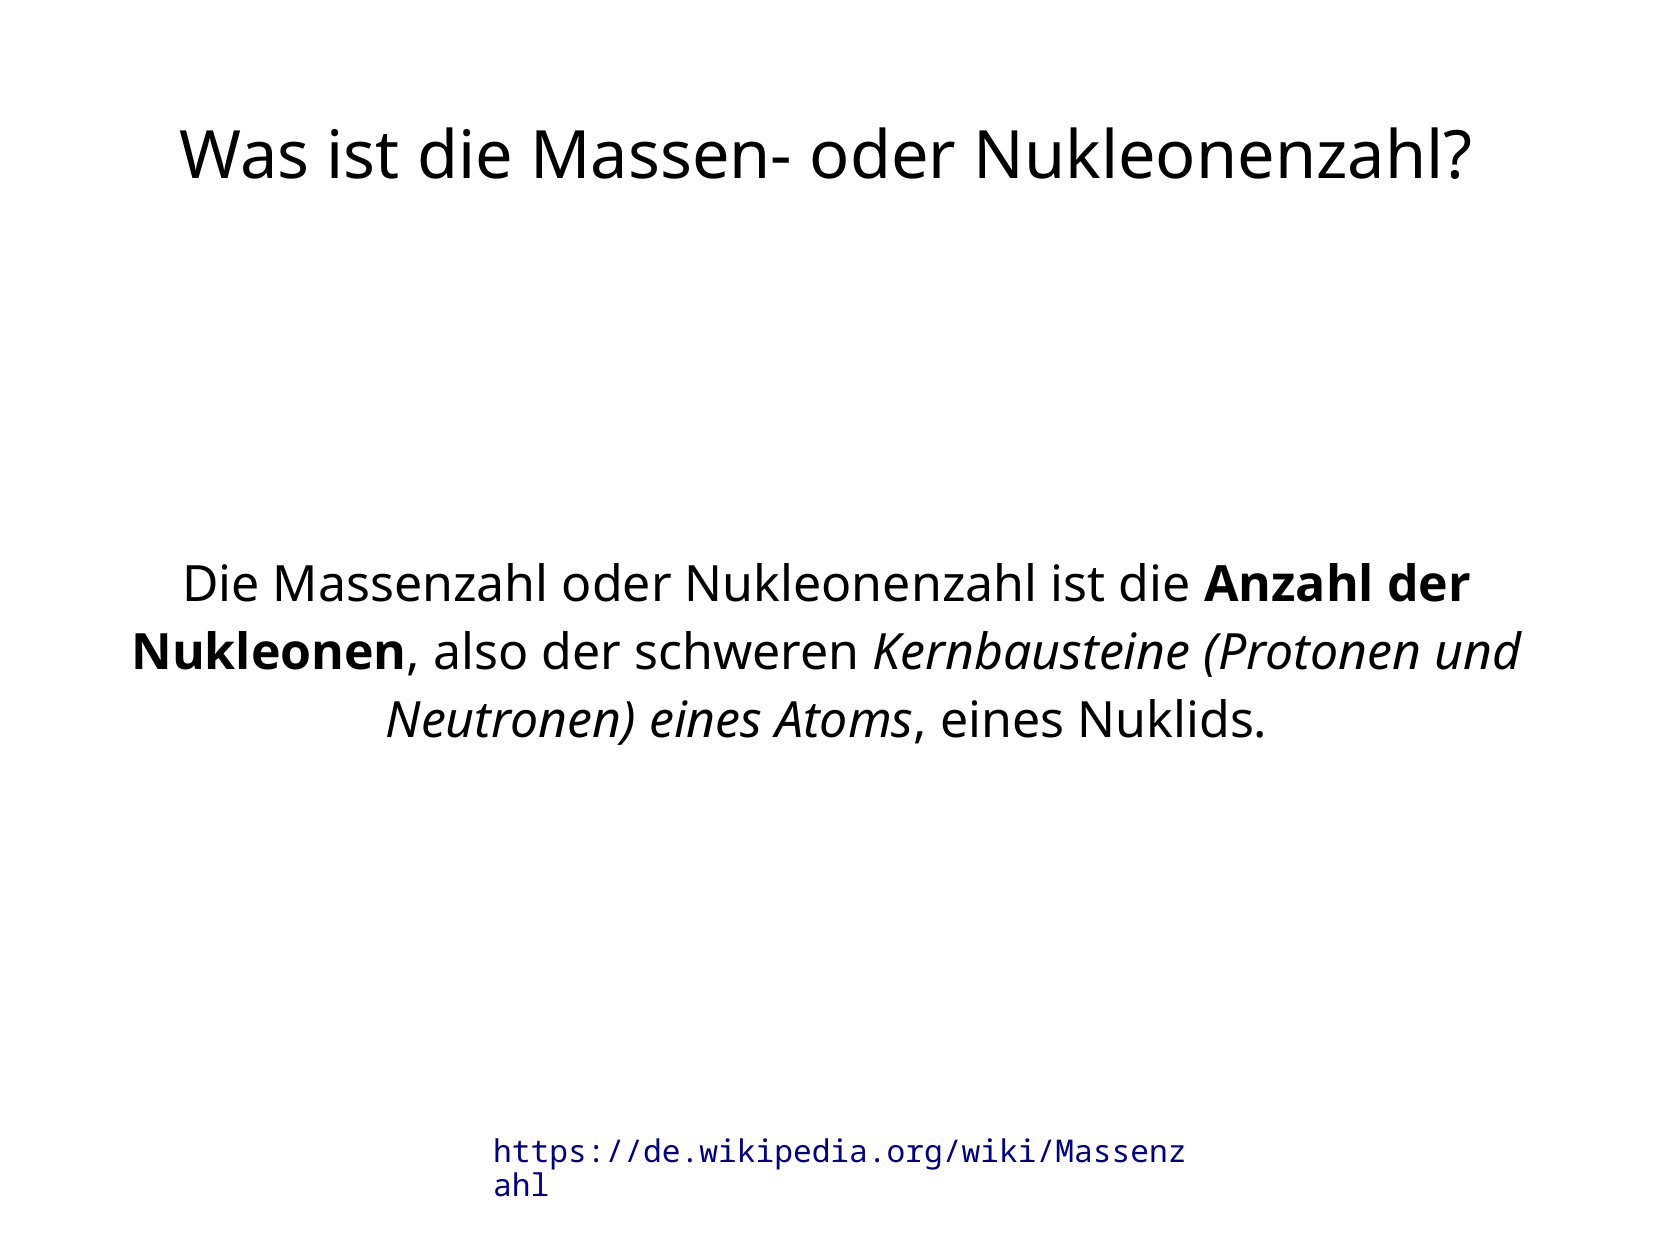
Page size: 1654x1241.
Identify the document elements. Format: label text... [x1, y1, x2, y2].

subtitle Die Massenzahl oder Nukleonenzahl ist die Anzahl der Nukleonen, also der schweren Kernbausteine (Protonen und Neutronen) eines Atoms, eines Nuklids. [82, 290, 1571, 1010]
text_box https://de.wikipedia.org/wiki/Massenzahl [478, 1122, 1217, 1174]
title Was ist die Massen- oder Nukleonenzahl? [82, 49, 1571, 257]
